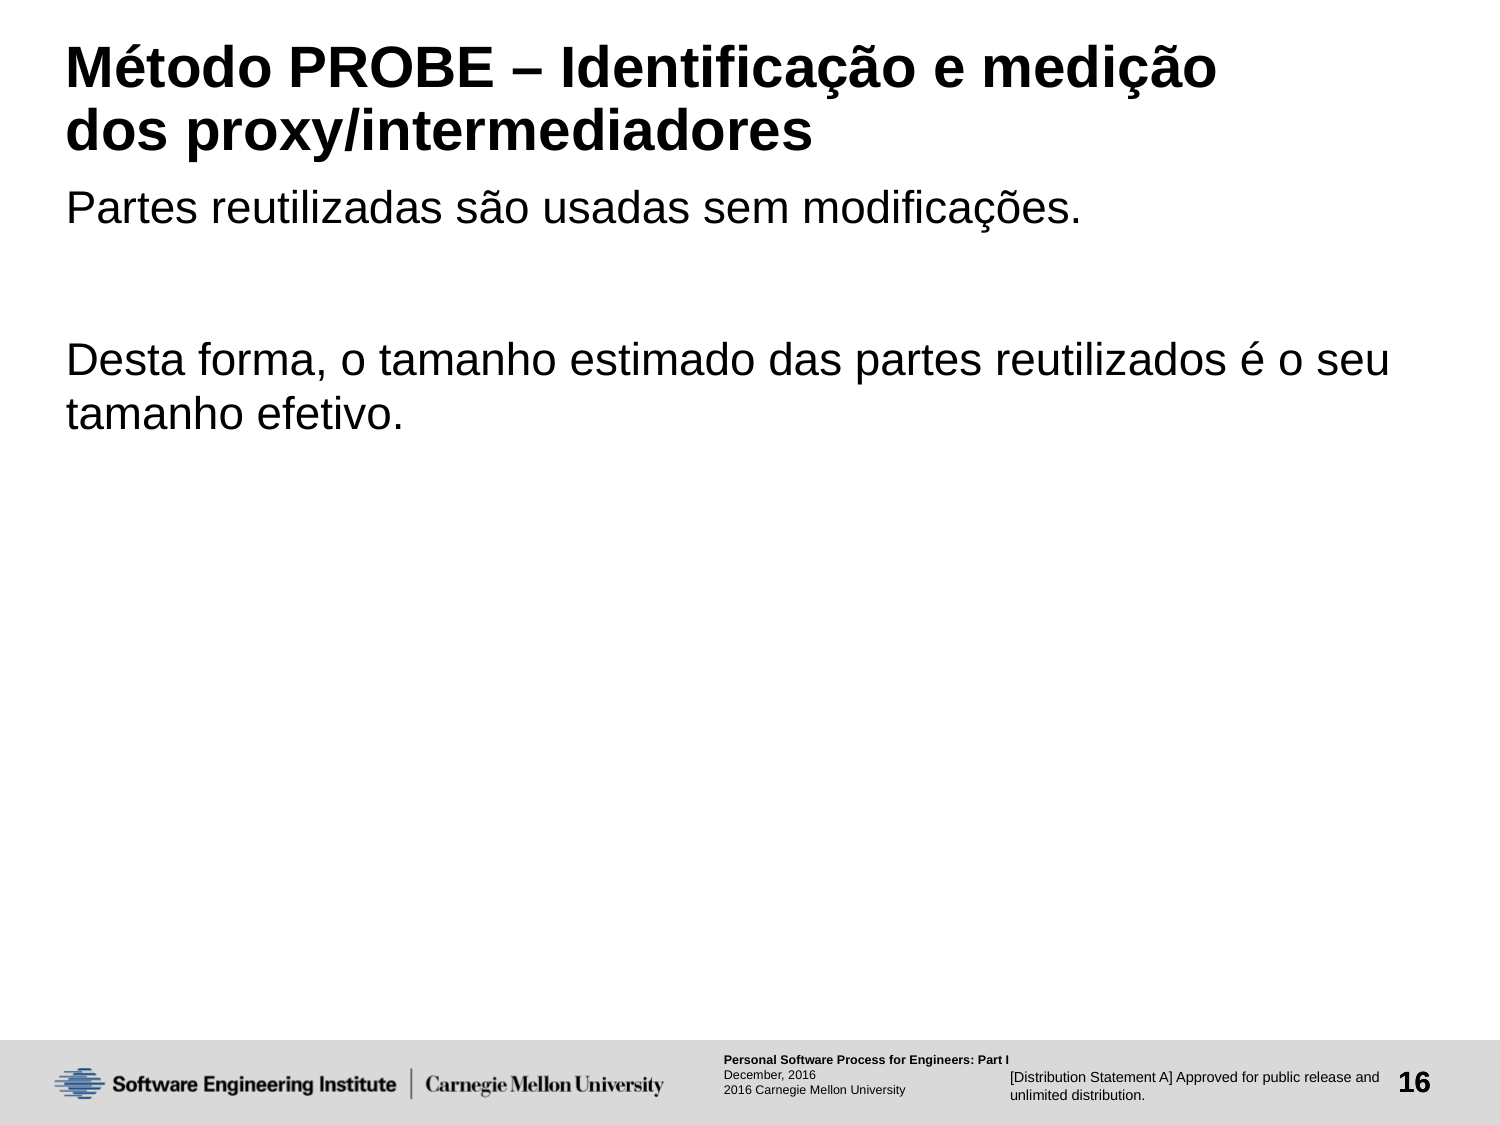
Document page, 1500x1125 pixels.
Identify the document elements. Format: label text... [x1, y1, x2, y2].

list Partes reutilizadas são usadas sem modificações. Desta forma, o tamanho estimado das partes reutilizados é o seu tamanho efetivo. [65, 177, 1431, 1000]
picture [46, 1061, 673, 1104]
title Método PROBE – Identificação e medição dos proxy/intermediadores [65, 37, 1313, 148]
